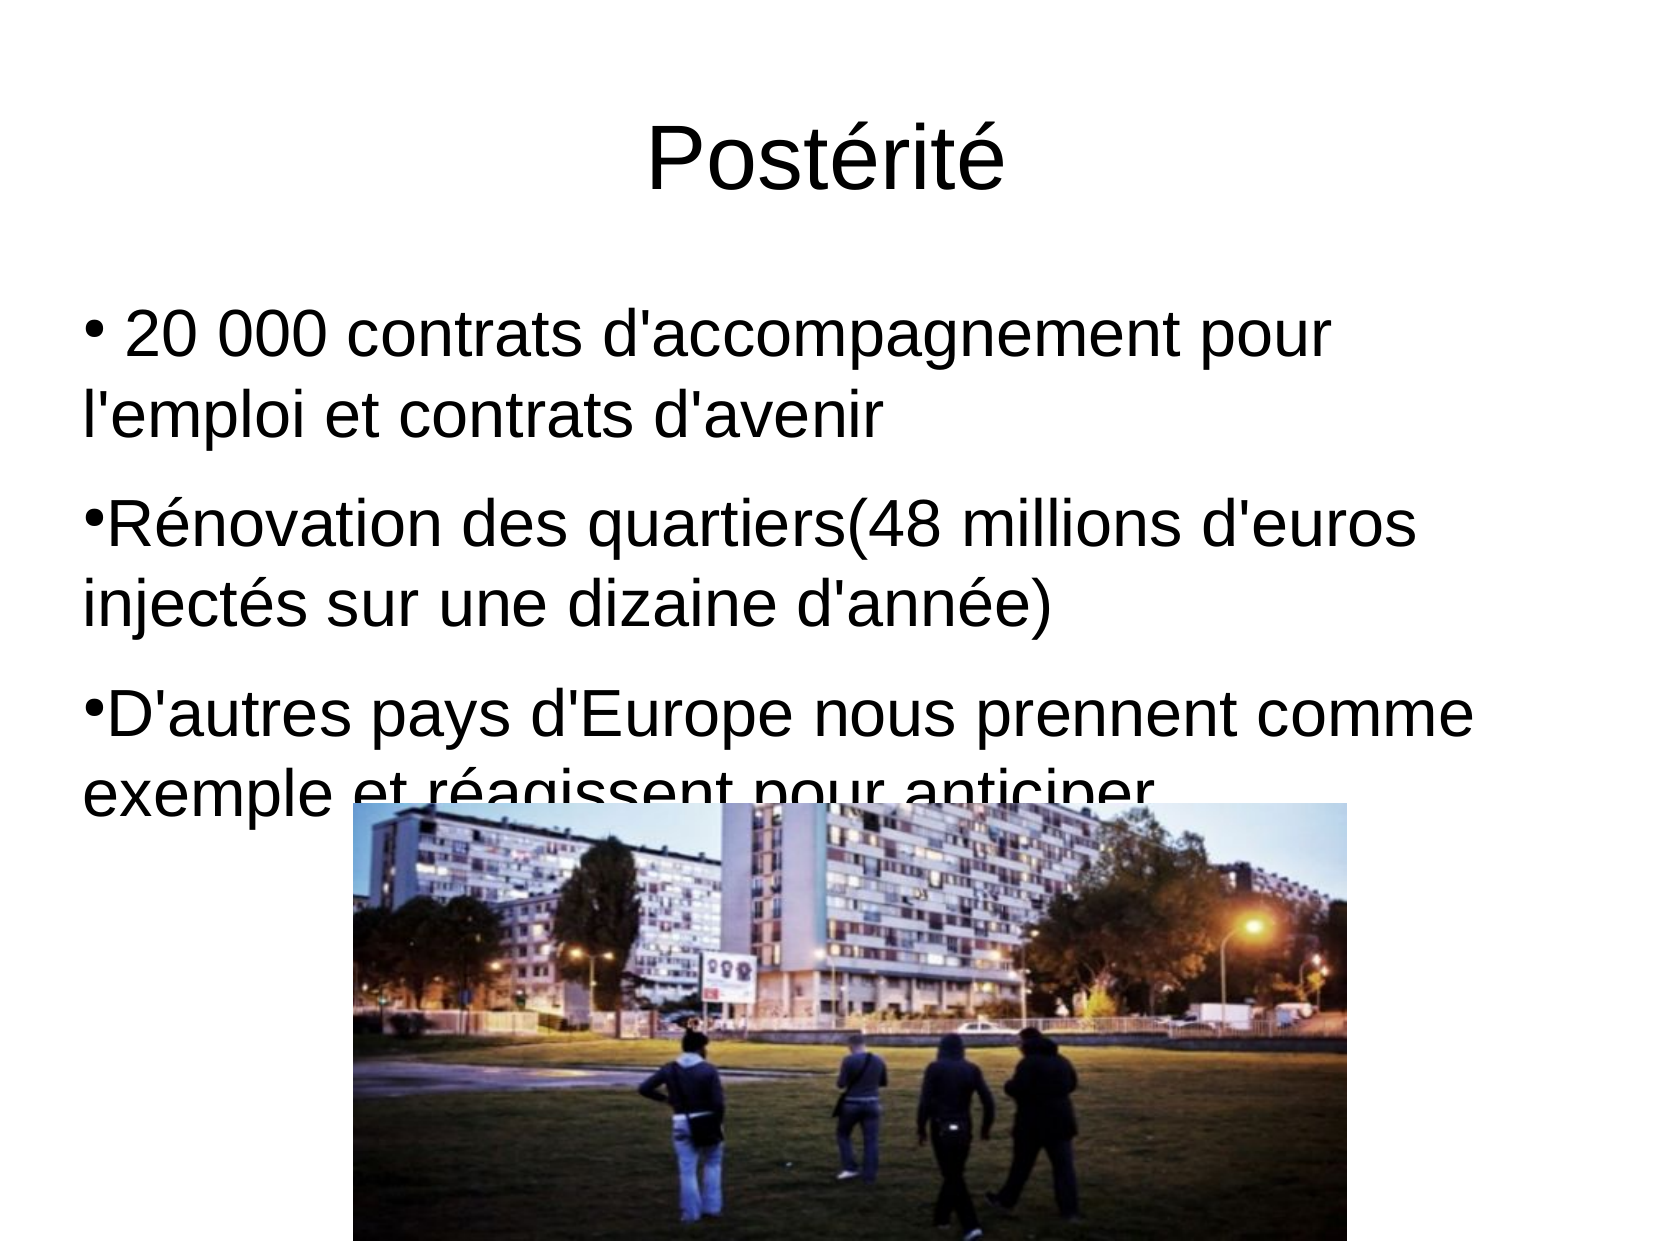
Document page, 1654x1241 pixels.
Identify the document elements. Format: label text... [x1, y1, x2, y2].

list 20 000 contrats d'accompagnement pour l'emploi et contrats d'avenir Rénovation des quartiers(48 millions d'euros injectés sur une dizaine d'année) D'autres pays d'Europe nous prennent comme exemple et réagissent pour anticiper. [82, 290, 1571, 1109]
title Postérité [82, 49, 1571, 257]
picture [353, 803, 1347, 1241]
